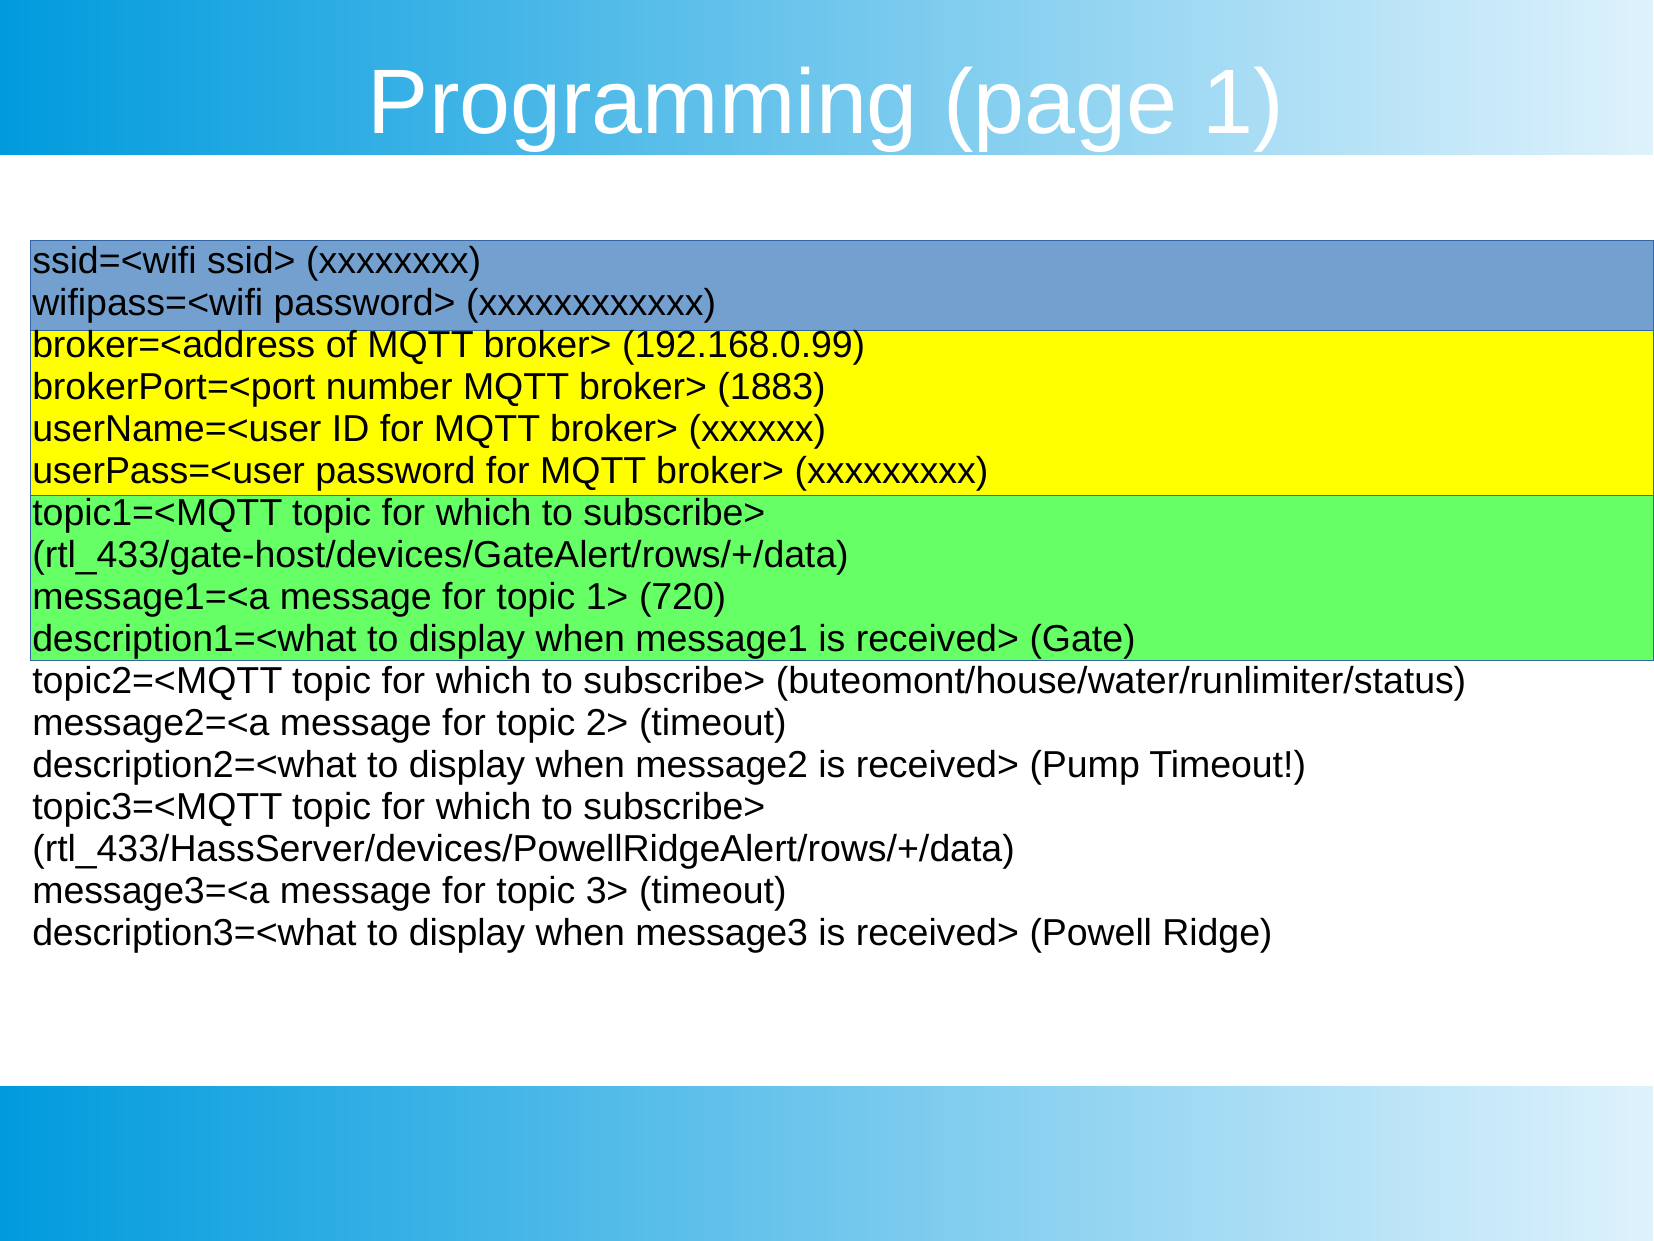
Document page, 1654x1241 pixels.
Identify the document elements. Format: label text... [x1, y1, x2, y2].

text_box ssid=<wifi ssid> (xxxxxxxx) wifipass=<wifi password> (xxxxxxxxxxxx) broker=<address of MQTT broker> (192.168.0.99) brokerPort=<port number MQTT broker> (1883) userName=<user ID for MQTT broker> (xxxxxx) userPass=<user password for MQTT broker> (xxxxxxxxx) topic1=<MQTT topic for which to subscribe> (rtl_433/gate-host/devices/GateAlert/rows/+/data) message1=<a message for topic 1> (720) description1=<what to display when message1 is received> (Gate) topic2=<MQTT topic for which to subscribe> (buteomont/house/water/runlimiter/status) message2=<a message for topic 2> (timeout) description2=<what to display when message2 is received> (Pump Timeout!) topic3=<MQTT topic for which to subscribe> (rtl_433/HassServer/devices/PowellRidgeAlert/rows/+/data) message3=<a message for topic 3> (timeout) description3=<what to display when message3 is received> (Powell Ridge) [17, 232, 1593, 961]
text_box [1593, 240, 1654, 661]
title Programming (page 1) [82, 49, 1571, 155]
